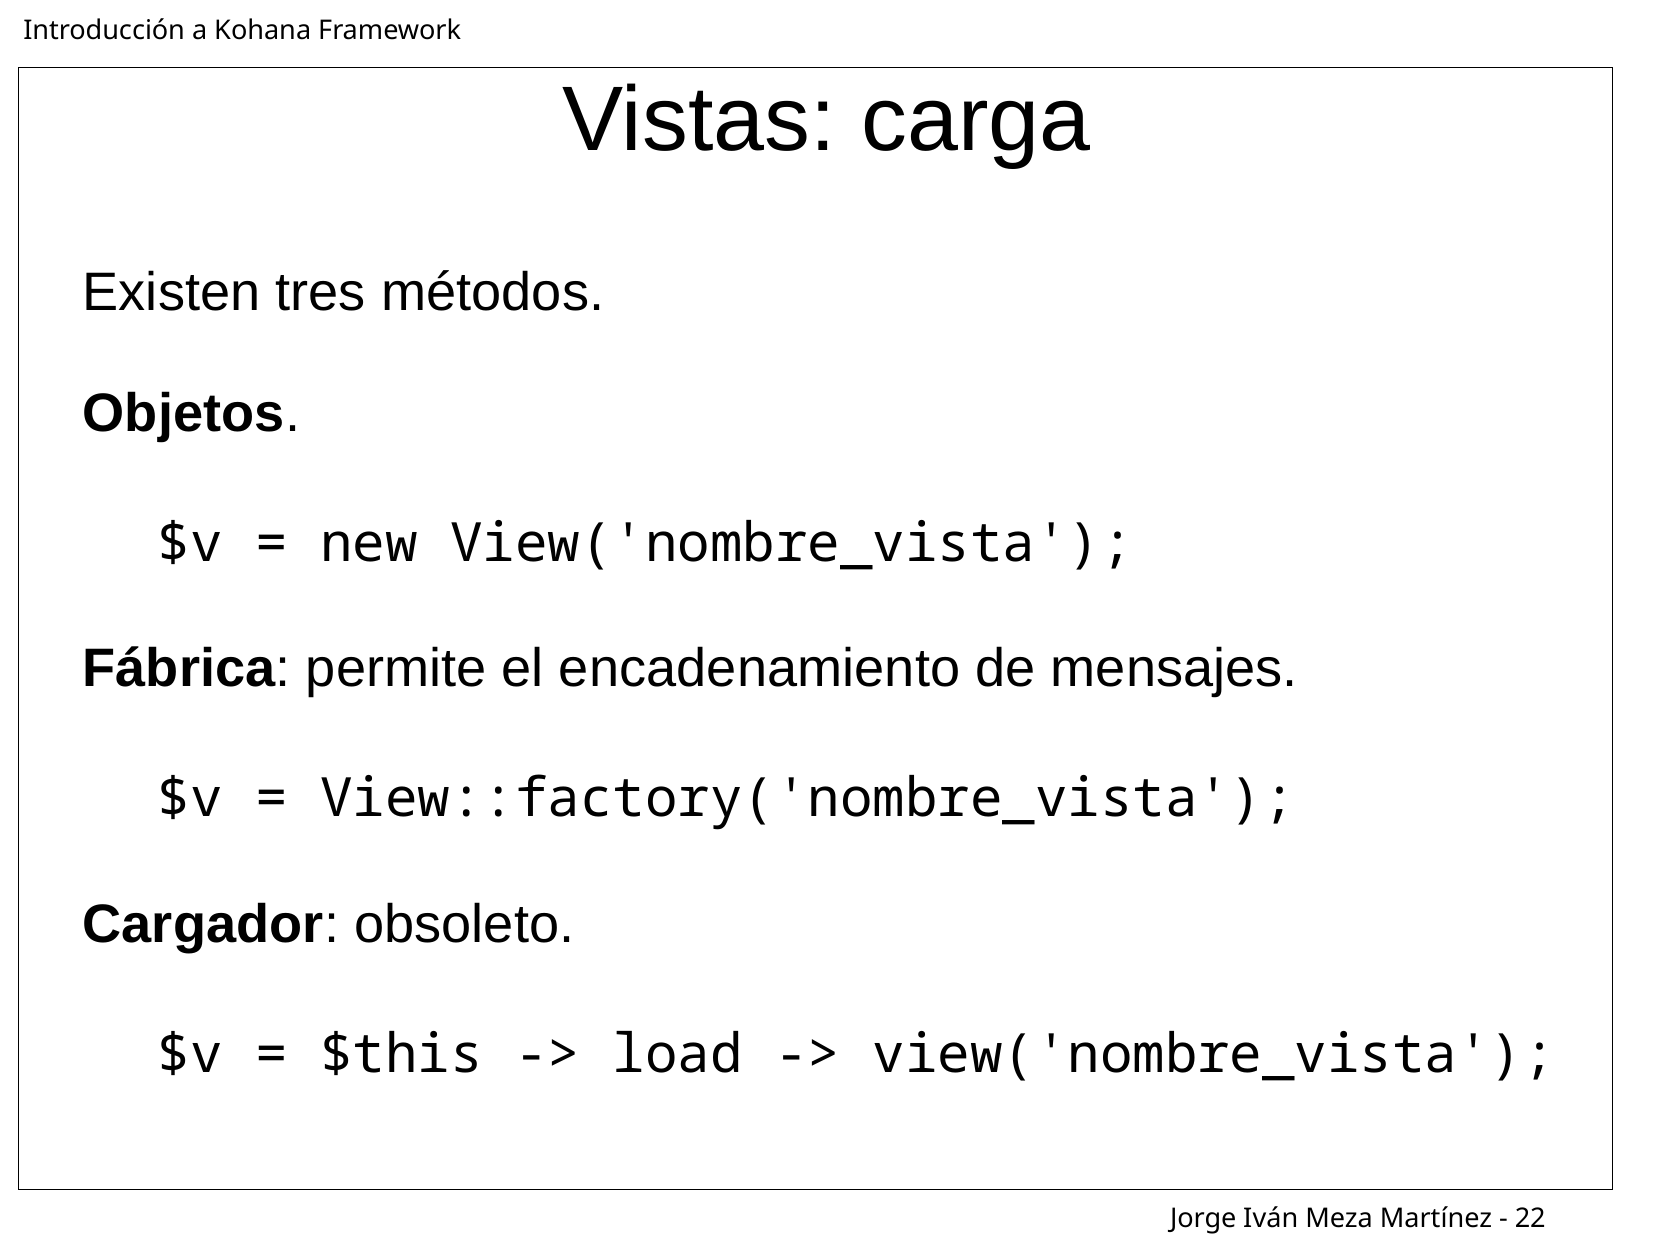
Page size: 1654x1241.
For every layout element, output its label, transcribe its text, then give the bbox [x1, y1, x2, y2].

subtitle Existen tres métodos. Objetos. $v = new View('nombre_vista'); Fábrica: permite el encadenamiento de mensajes. $v = View::factory('nombre_vista'); Cargador: obsoleto. $v = $this -> load -> view('nombre_vista'); [82, 194, 1571, 1155]
title Vistas: carga [82, 56, 1571, 181]
